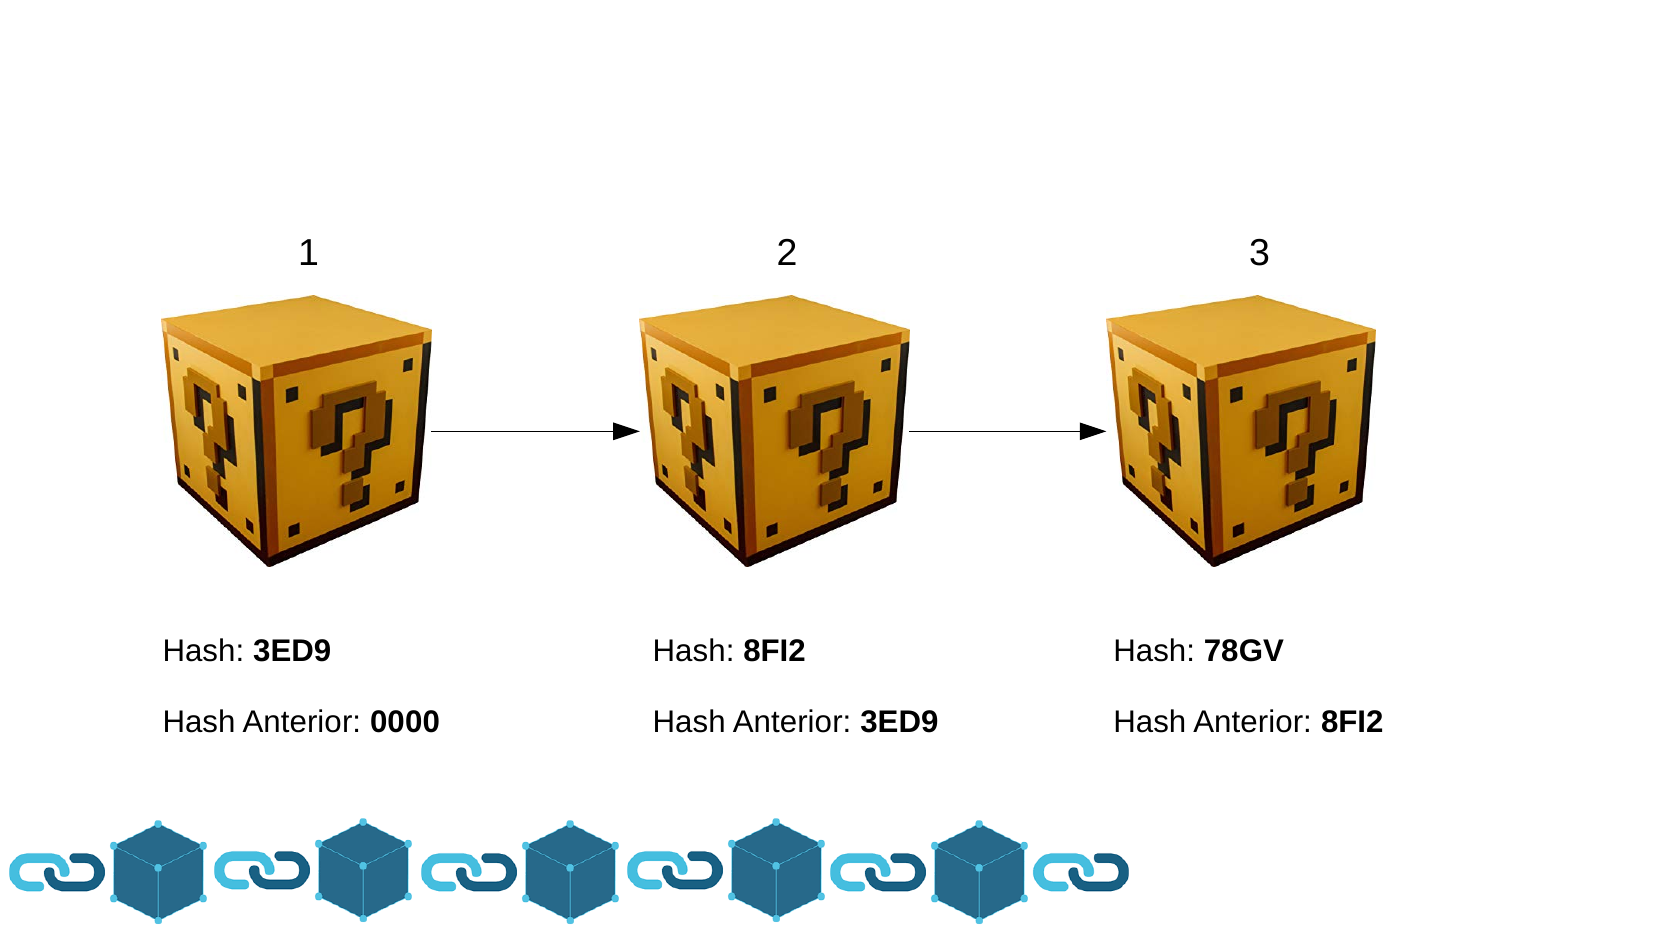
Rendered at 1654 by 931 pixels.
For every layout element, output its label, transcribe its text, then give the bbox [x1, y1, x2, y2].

text_box Hash: 8FI2 [637, 625, 822, 671]
text_box 1 [283, 224, 334, 275]
picture [4, 814, 1134, 928]
text_box Hash: 3ED9 [147, 625, 347, 671]
picture [161, 295, 432, 567]
text_box Hash Anterior: 8FI2 [1098, 696, 1399, 741]
text_box Hash Anterior: 0000 [147, 696, 456, 741]
picture [1106, 295, 1376, 567]
picture [639, 295, 910, 567]
text_box 2 [761, 224, 813, 275]
text_box 3 [1234, 224, 1285, 275]
text_box Hash Anterior: 3ED9 [637, 696, 993, 771]
text_box Hash: 78GV [1098, 625, 1299, 671]
